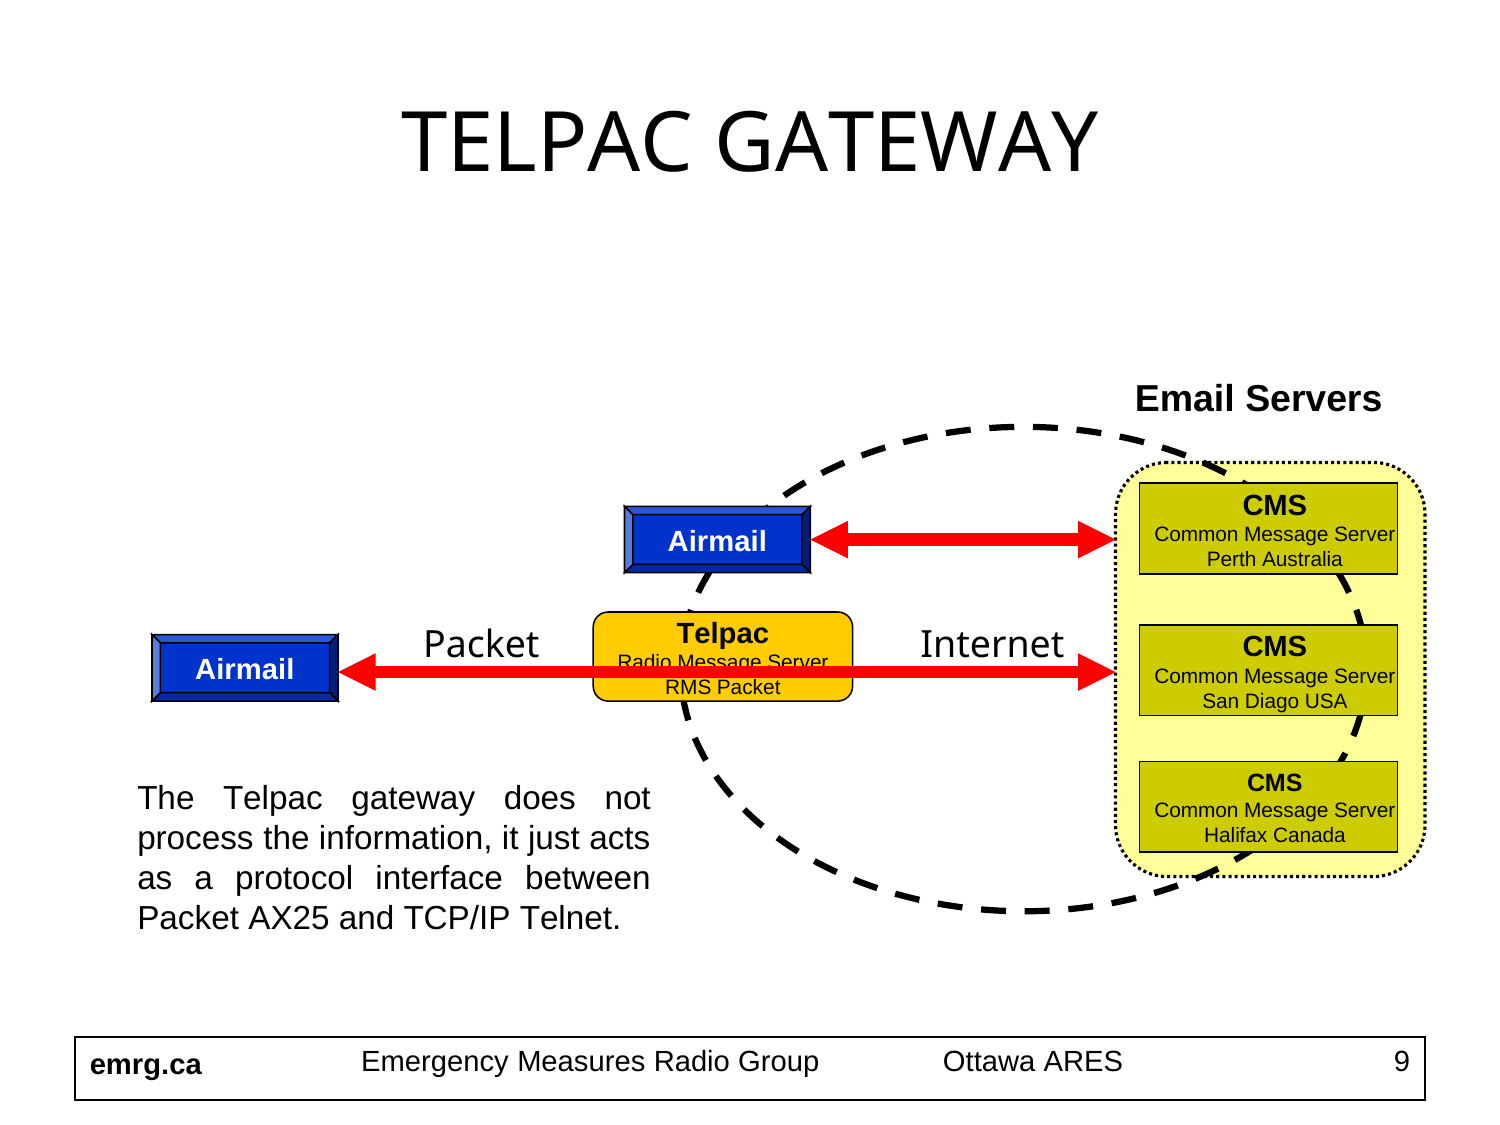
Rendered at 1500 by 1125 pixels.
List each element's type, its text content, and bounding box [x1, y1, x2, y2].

text_box AGW Terminal [153, 634, 337, 643]
text_box IP NETWORK [626, 506, 809, 515]
text_box The Telpac gateway does not process the information, it just acts as a protocol interface between Packet AX25 and TCP/IP Telnet. [122, 768, 667, 944]
title TELPAC GATEWAY [75, 45, 1426, 233]
text_box Telpac Radio Message Server RMS Packet [593, 678, 853, 702]
text_box Internet [905, 611, 1080, 666]
text_box CMS Common Message Server Perth Australia [1139, 483, 1398, 574]
text_box Airmail [633, 515, 802, 564]
text_box CMS Common Message Server San Diago USA [1139, 624, 1398, 716]
text_box Packet [408, 611, 555, 673]
text_box Telpac Radio Message Server RMS Packet [593, 611, 853, 666]
text_box Email Servers [1066, 366, 1452, 428]
text_box Airmail [161, 643, 329, 692]
text_box CMS Common Message Server Halifax Canada [1139, 761, 1398, 853]
text_box [1115, 462, 1426, 877]
